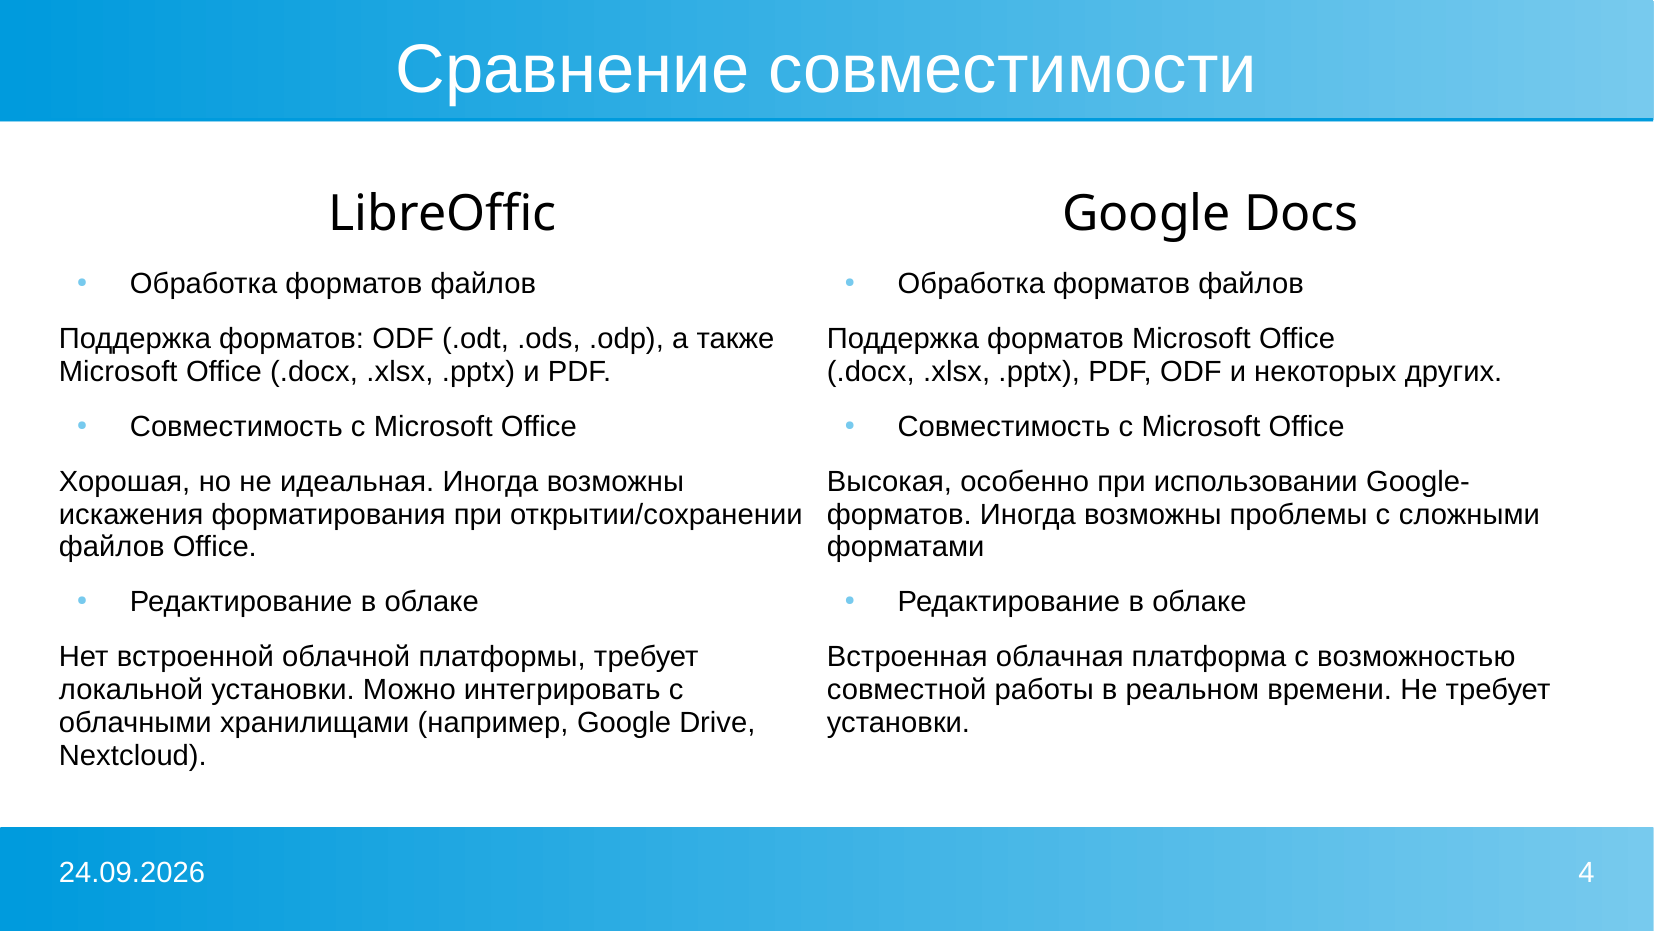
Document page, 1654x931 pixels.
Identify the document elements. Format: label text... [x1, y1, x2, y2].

title Сравнение совместимости [59, 29, 1595, 108]
list Google Docs Обработка форматов файлов Поддержка форматов Microsoft Office (.docx, .xlsx, .pptx), PDF, ODF и некоторых других. Совместимость с Microsoft Office Высокая, особенно при использовании Google-форматов. Иногда возможны проблемы с сложными форматами Редактирование в облаке Встроенная облачная платформа с возможностью совместной работы в реальном времени. Не требует установки. [826, 177, 1595, 768]
list LibreOffic Обработка форматов файлов Поддержка форматов: ODF (.odt, .ods, .odp), а также Microsoft Office (.docx, .xlsx, .pptx) и PDF. Совместимость с Microsoft Office Хорошая, но не идеальная. Иногда возможны искажения форматирования при открытии/сохранении файлов Office. Редактирование в облаке Нет встроенной облачной платформы, требует локальной установки. Можно интегрировать с облачными хранилищами (например, Google Drive, Nextcloud). [59, 177, 826, 768]
